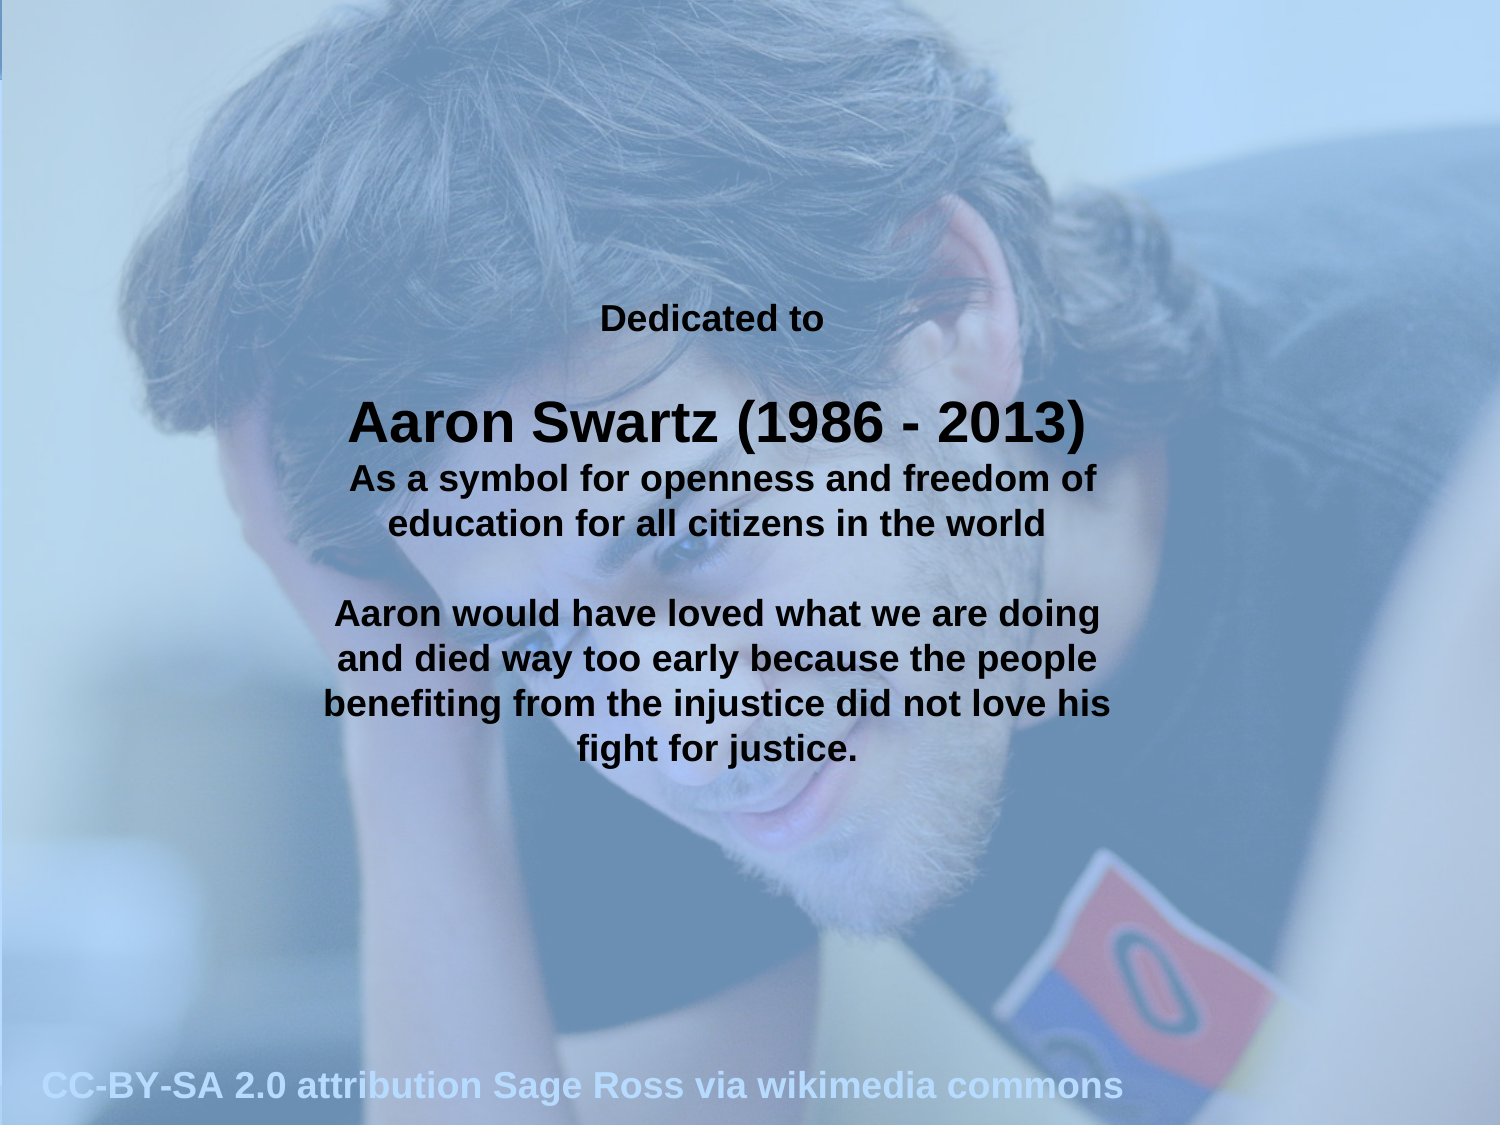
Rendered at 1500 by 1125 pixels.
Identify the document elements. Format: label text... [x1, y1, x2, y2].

text_box Dedicated to Aaron Swartz (1986 - 2013) As a symbol for openness and freedom of education for all citizens in the world Aaron would have loved what we are doing and died way too early because the people benefiting from the injustice did not love his fight for justice. [301, 286, 1134, 777]
text_box [0, 0, 1500, 1125]
